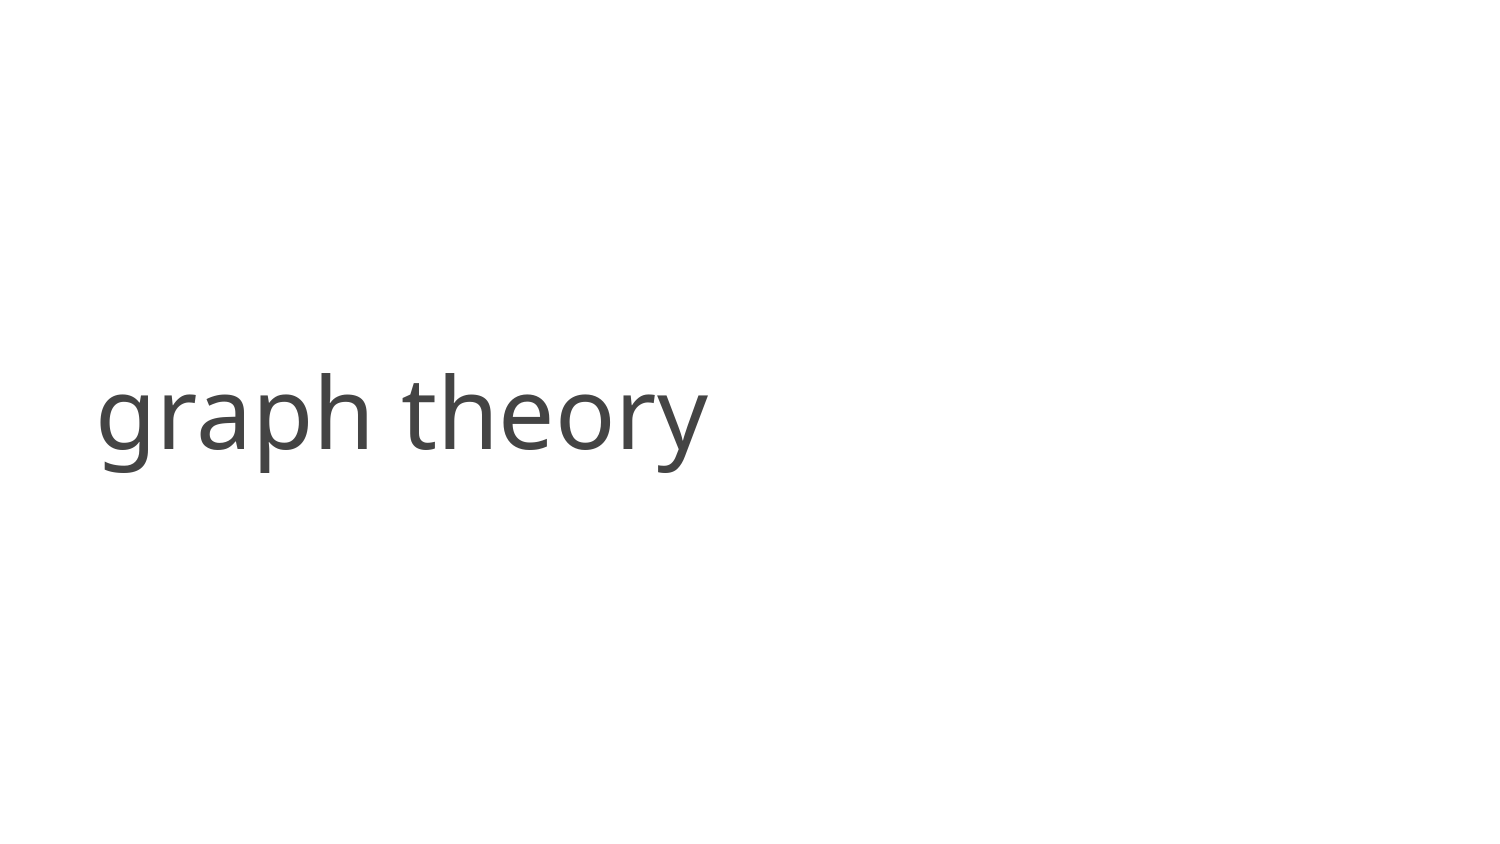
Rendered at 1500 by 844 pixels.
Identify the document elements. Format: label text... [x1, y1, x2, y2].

title graph theory [80, 73, 1125, 745]
